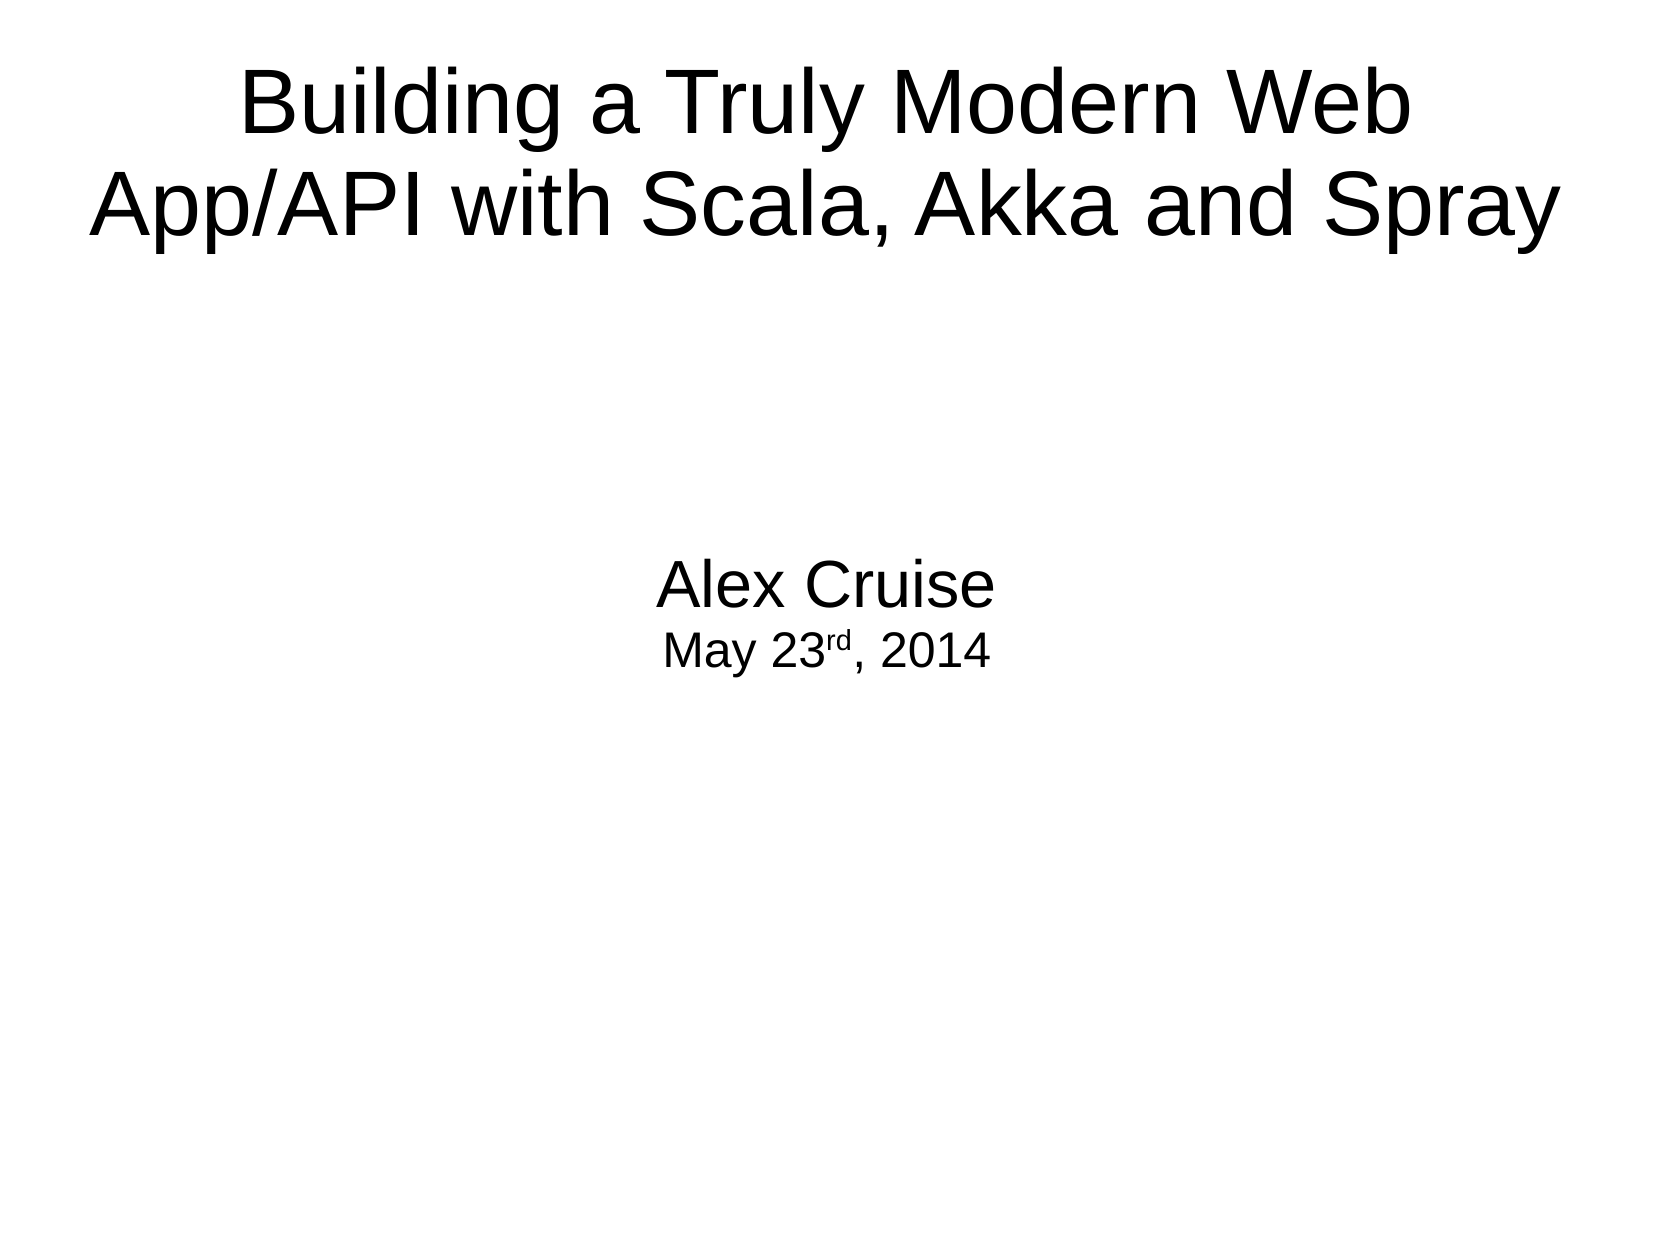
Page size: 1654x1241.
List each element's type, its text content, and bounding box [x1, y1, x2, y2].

title Building a Truly Modern Web App/API with Scala, Akka and Spray [82, 49, 1571, 257]
subtitle Alex Cruise May 23rd, 2014 [82, 290, 1571, 1010]
